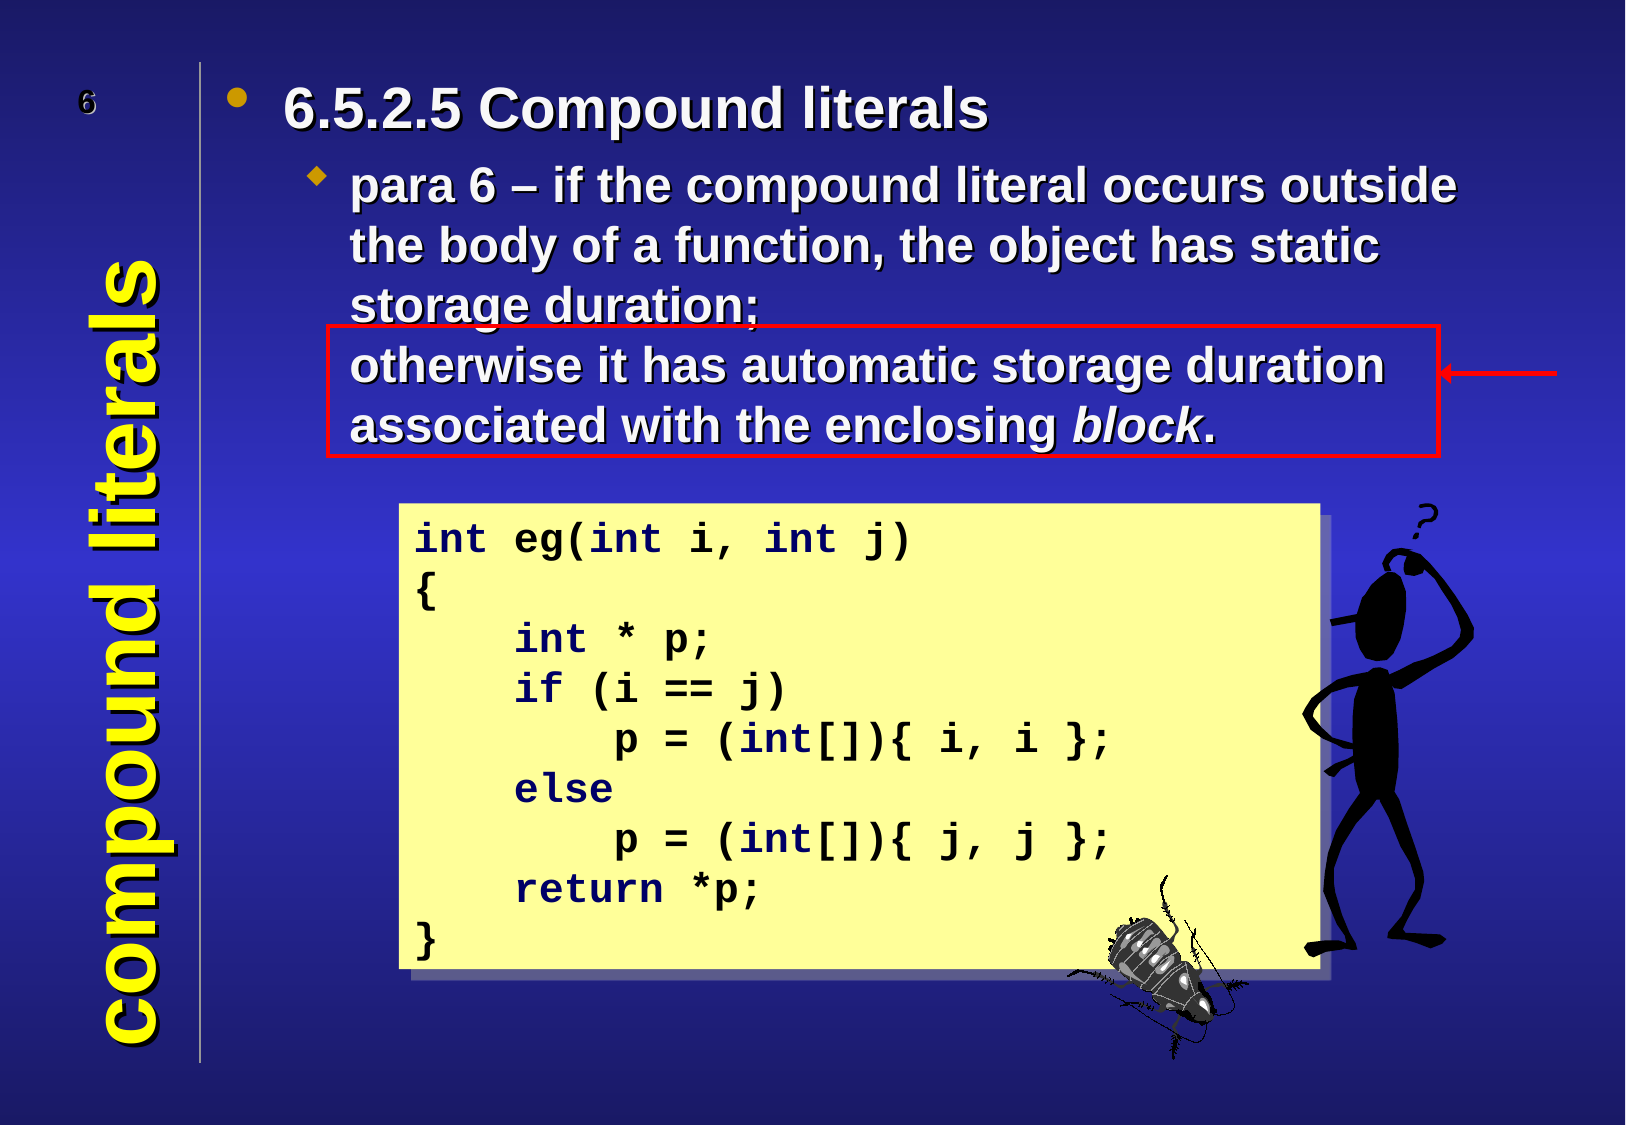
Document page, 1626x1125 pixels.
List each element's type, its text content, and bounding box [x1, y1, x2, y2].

text_box [1417, 503, 1439, 529]
text_box [1171, 1014, 1182, 1041]
text_box [1099, 974, 1113, 984]
text_box [1302, 547, 1474, 958]
text_box int eg(int i, int j) { int * p; if (i == j) p = (int[]){ i, i }; else p = (int[]){ j, j }; return *p; } [398, 503, 1321, 970]
list 6.5.2.5 Compound literals para 6 – if the compound literal occurs outside the body of a function, the object has static storage duration; otherwise it has automatic storage duration associated with the enclosing block. [212, 62, 1550, 1063]
text_box [1166, 913, 1174, 921]
title compound literals [50, 187, 188, 1063]
list 6.5.2.5 Compound literals para 6 – if the compound literal occurs outside the body of a function, the object has static storage duration; otherwise it has automatic storage duration associated with the enclosing block. [330, 328, 1436, 454]
text_box [1412, 532, 1419, 540]
text_box [1162, 901, 1168, 908]
text_box [1109, 917, 1235, 1024]
text_box [1137, 1001, 1149, 1008]
